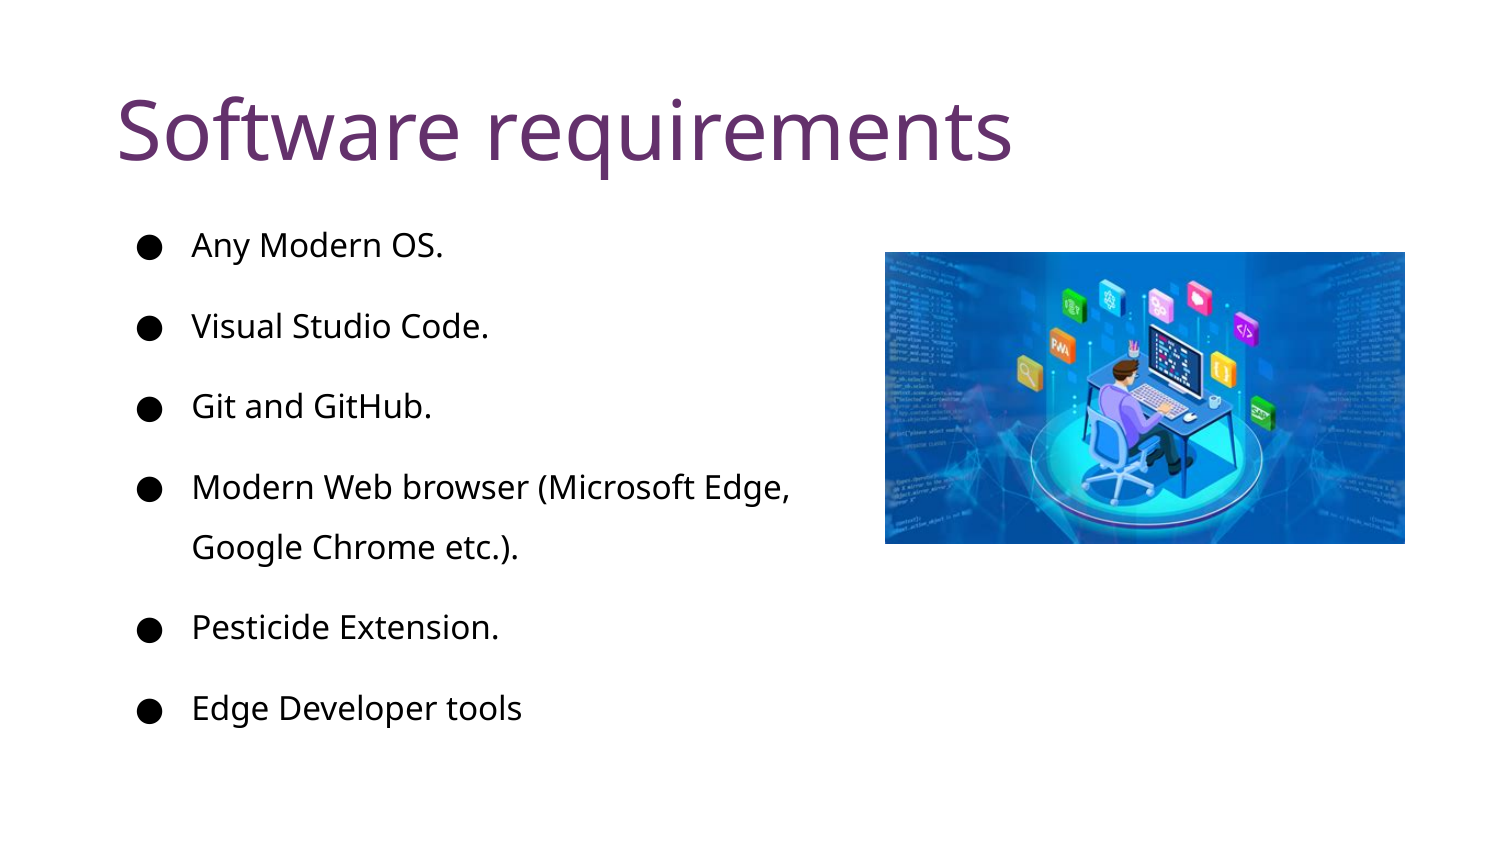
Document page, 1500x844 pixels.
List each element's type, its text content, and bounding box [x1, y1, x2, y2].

list Any Modern OS. Visual Studio Code. Git and GitHub. Modern Web browser (Microsoft Edge, Google Chrome etc.). Pesticide Extension. Edge Developer tools [116, 189, 885, 756]
picture [885, 252, 1405, 544]
title Software requirements [116, 88, 1384, 167]
